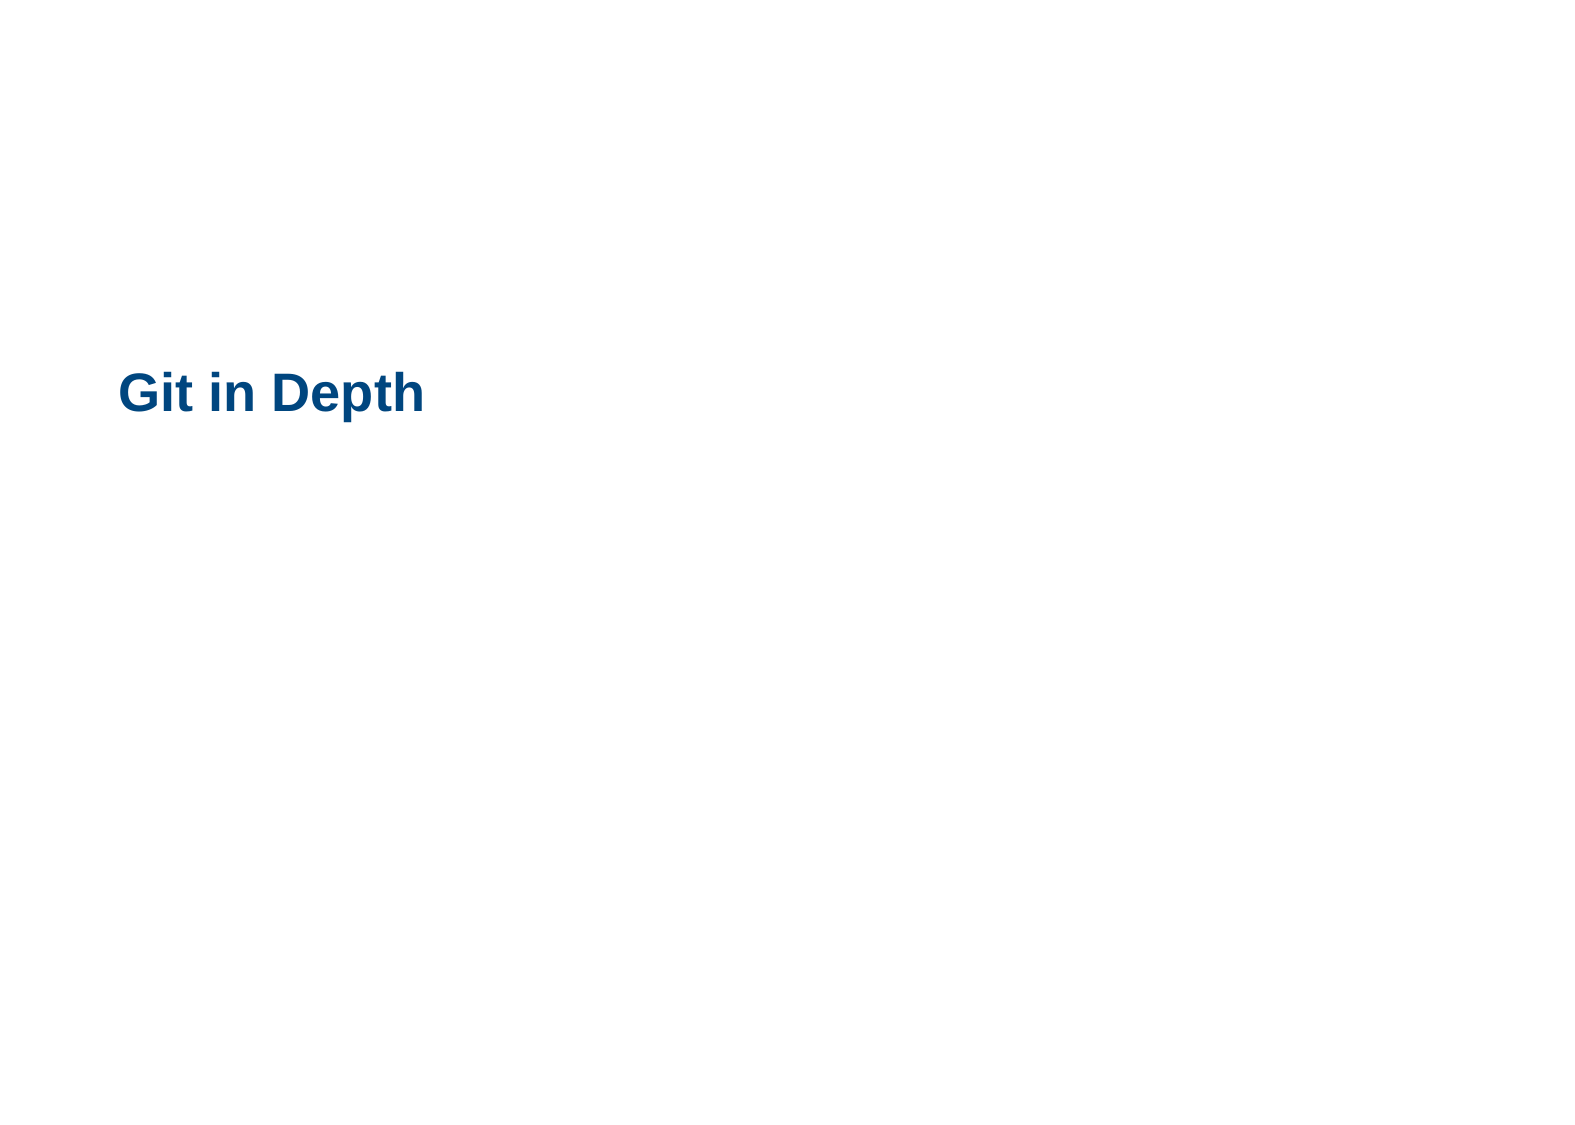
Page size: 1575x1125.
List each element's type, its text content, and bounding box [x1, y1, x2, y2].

title Git in Depth [118, 349, 1457, 430]
